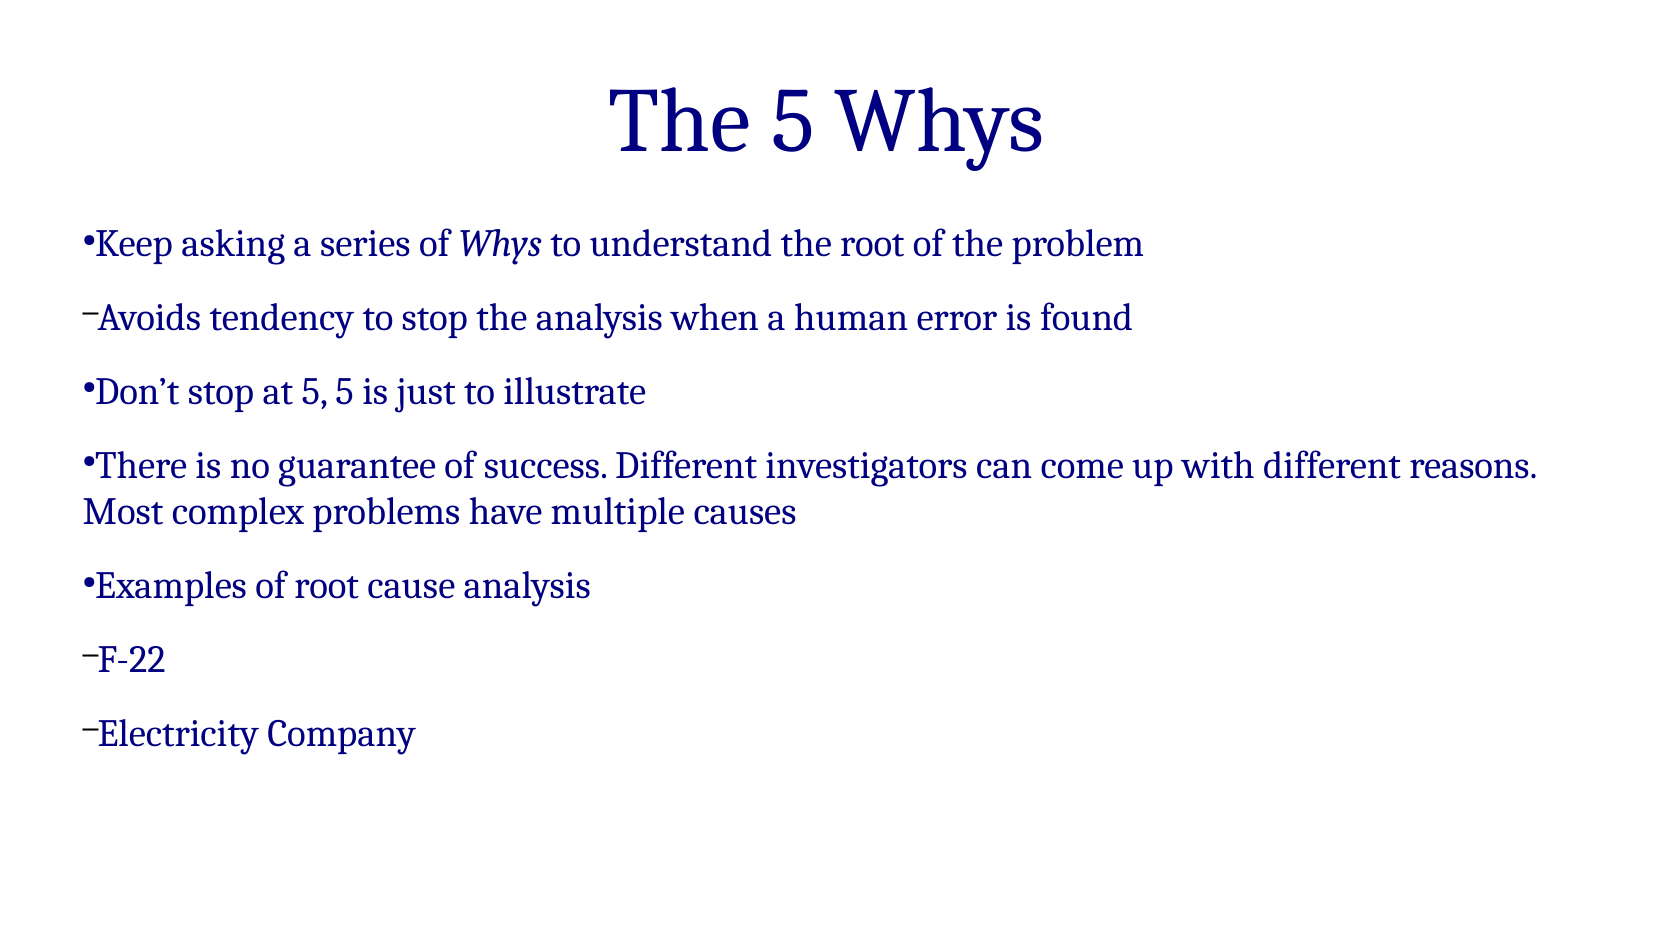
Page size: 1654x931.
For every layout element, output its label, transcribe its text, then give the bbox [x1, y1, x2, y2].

title The 5 Whys [82, 37, 1571, 193]
list Keep asking a series of Whys to understand the root of the problem Avoids tendency to stop the analysis when a human error is found Don’t stop at 5, 5 is just to illustrate There is no guarantee of success. Different investigators can come up with different reasons. Most complex problems have multiple causes Examples of root cause analysis F-22 Electricity Company [82, 217, 1571, 758]
